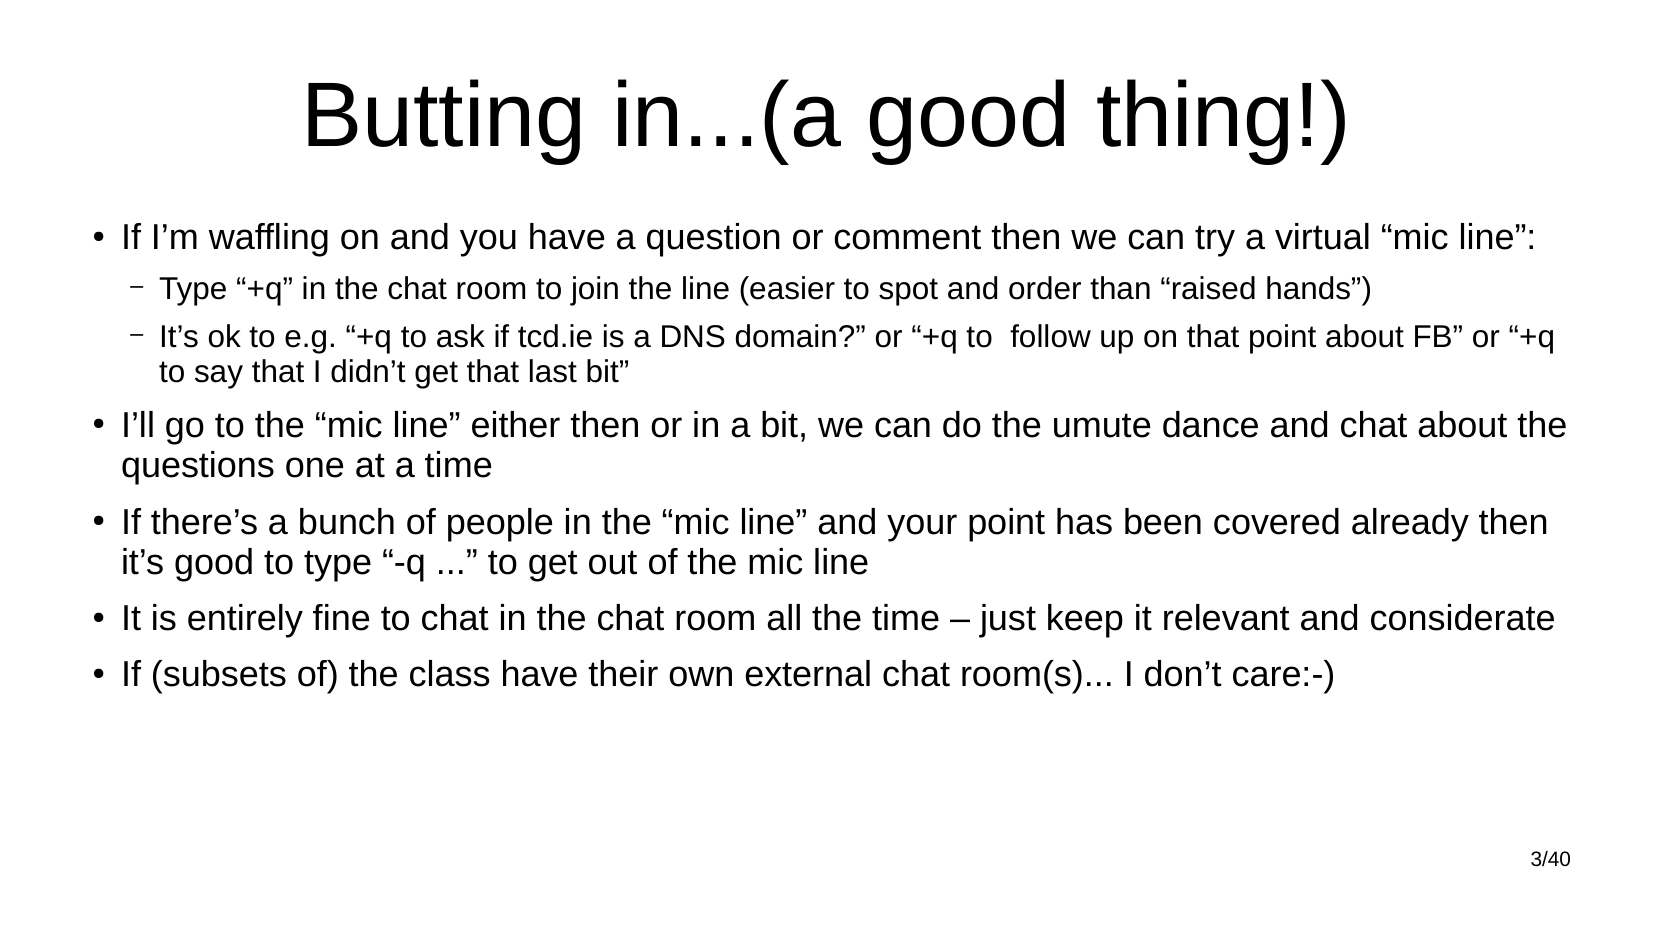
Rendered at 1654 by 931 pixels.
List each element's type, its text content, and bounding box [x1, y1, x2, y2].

title Butting in...(a good thing!) [82, 37, 1571, 193]
list If I’m waffling on and you have a question or comment then we can try a virtual “mic line”: Type “+q” in the chat room to join the line (easier to spot and order than “raised hands”) It’s ok to e.g. “+q to ask if tcd.ie is a DNS domain?” or “+q to follow up on that point about FB” or “+q to say that I didn’t get that last bit” I’ll go to the “mic line” either then or in a bit, we can do the umute dance and chat about the questions one at a time If there’s a bunch of people in the “mic line” and your point has been covered already then it’s good to type “-q ...” to get out of the mic line It is entirely fine to chat in the chat room all the time – just keep it relevant and considerate If (subsets of) the class have their own external chat room(s)... I don’t care:-) [82, 217, 1571, 758]
